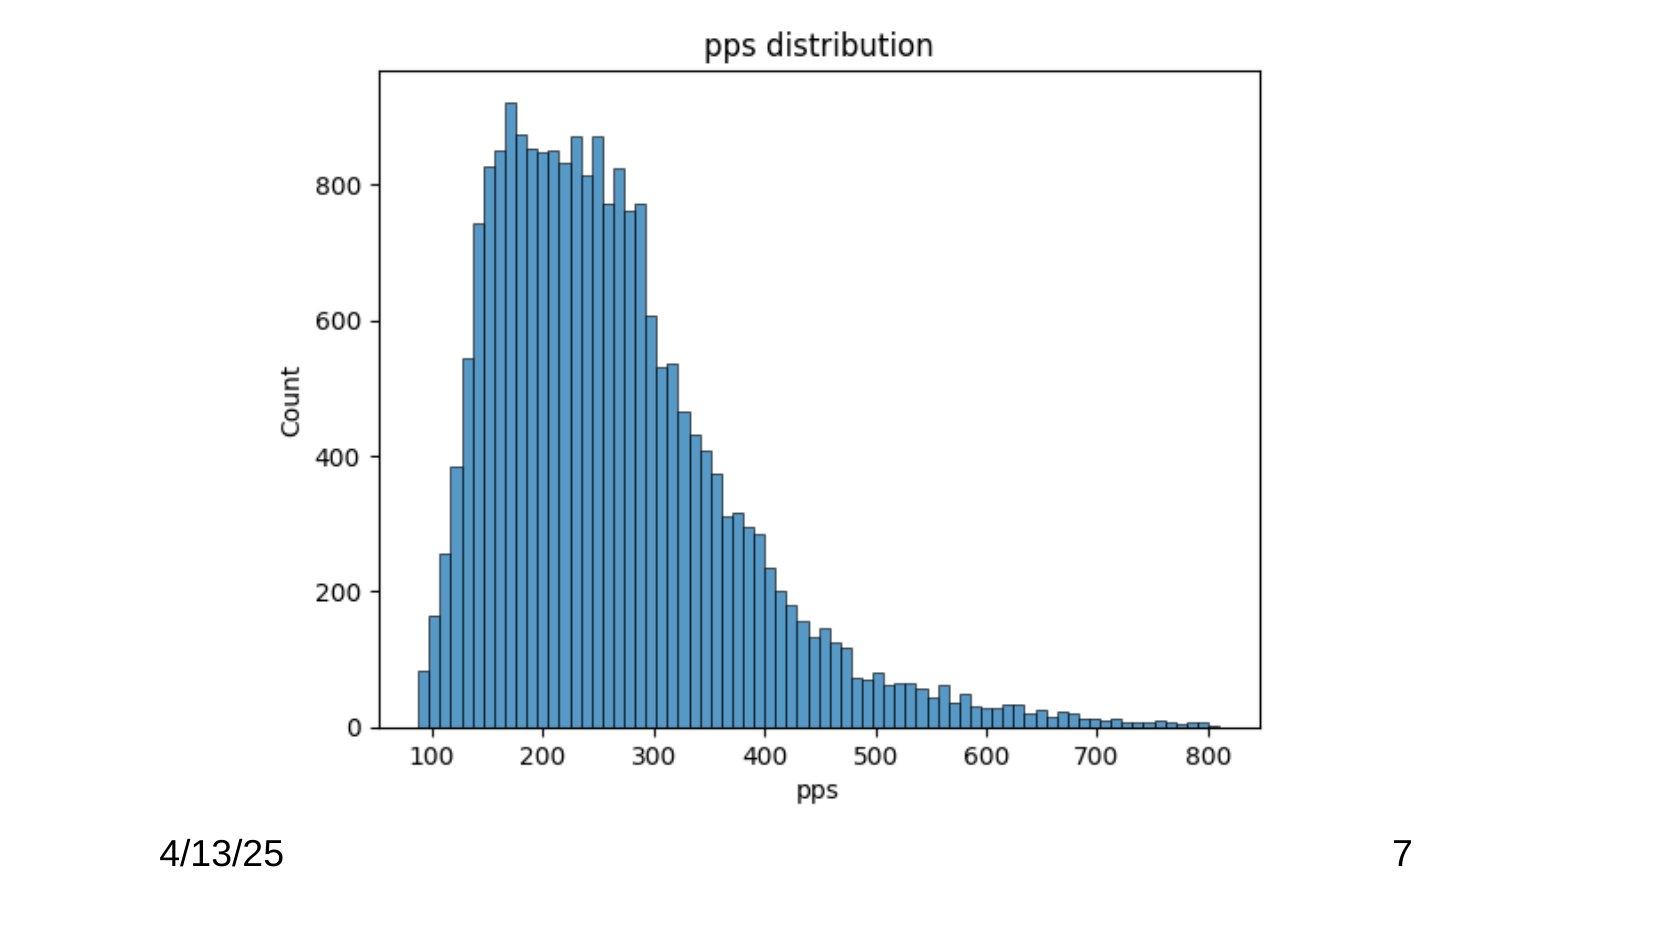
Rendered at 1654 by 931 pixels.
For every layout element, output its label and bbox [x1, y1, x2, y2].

picture [262, 14, 1276, 822]
